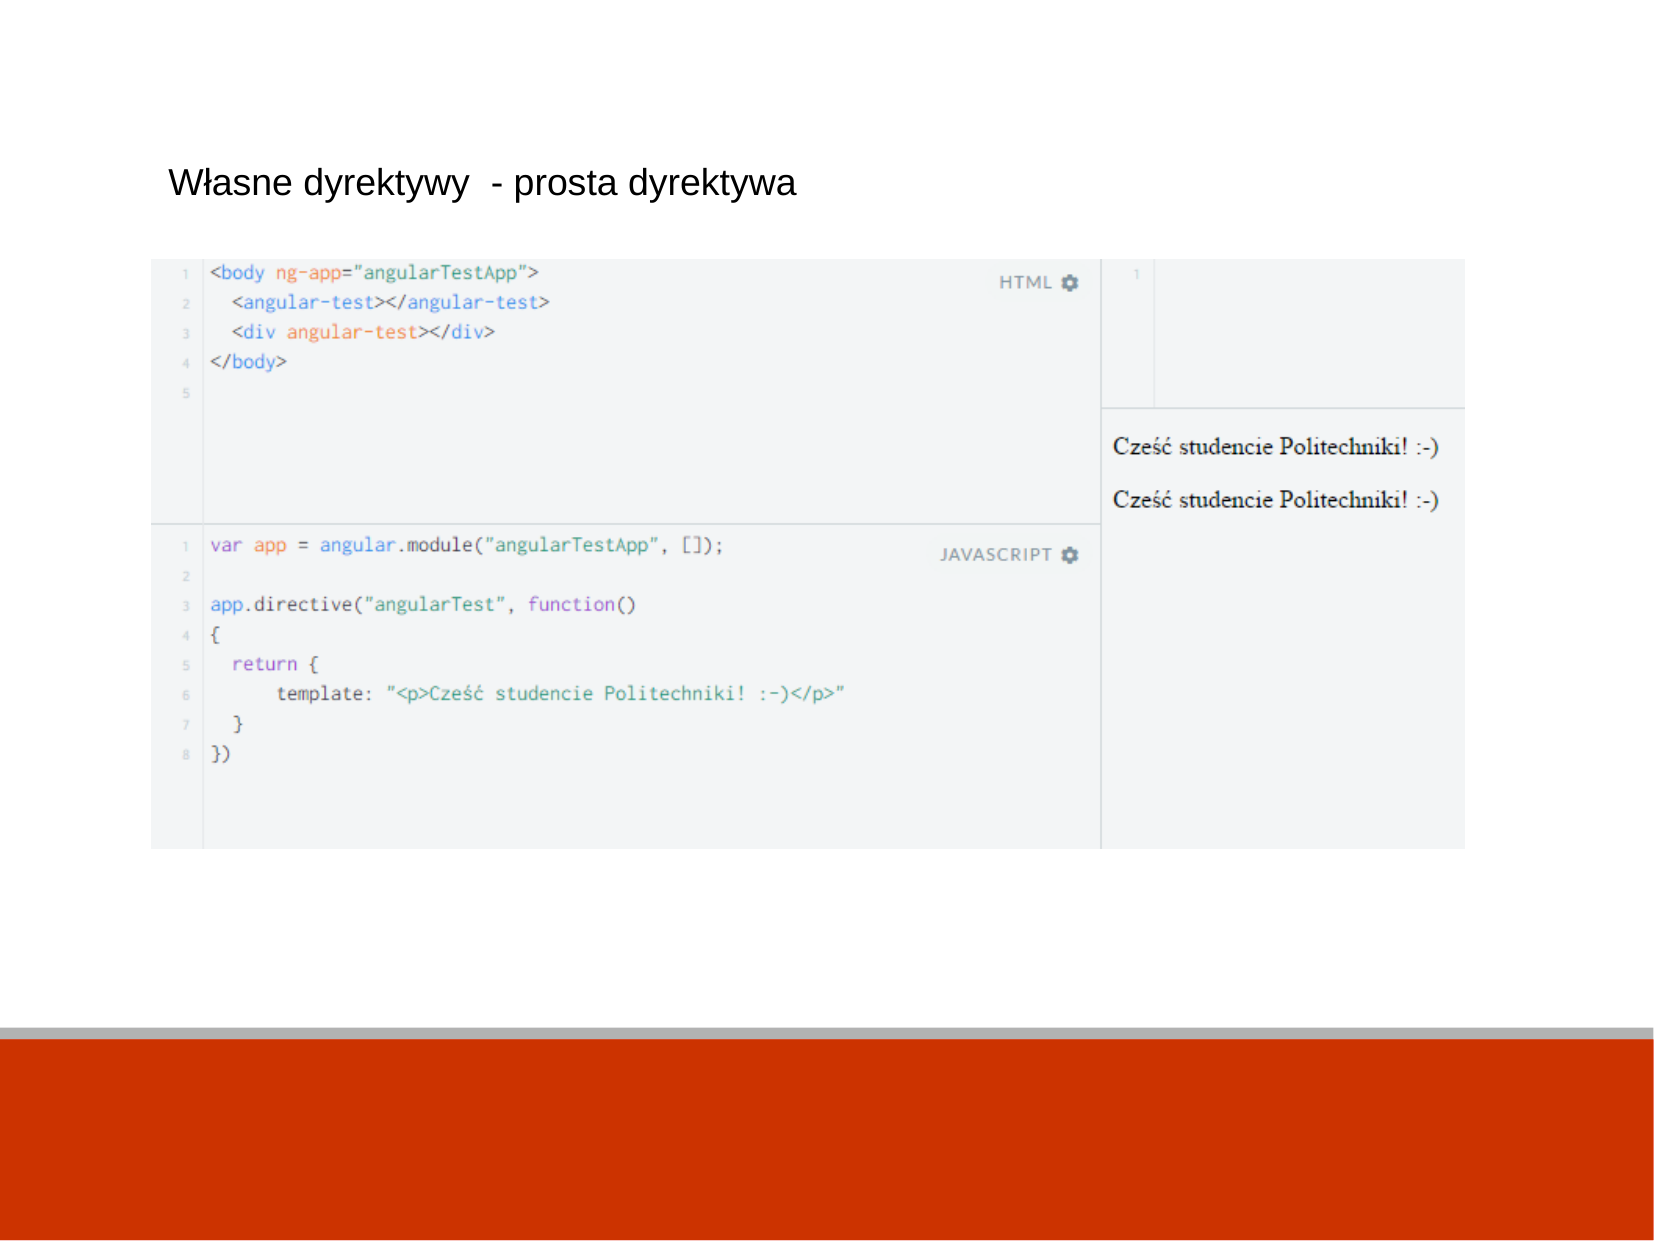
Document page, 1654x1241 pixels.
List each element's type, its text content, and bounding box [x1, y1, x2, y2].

picture [151, 259, 1465, 849]
text_box Własne dyrektywy - prosta dyrektywa [153, 153, 812, 211]
text_box [0, 1027, 1654, 1241]
